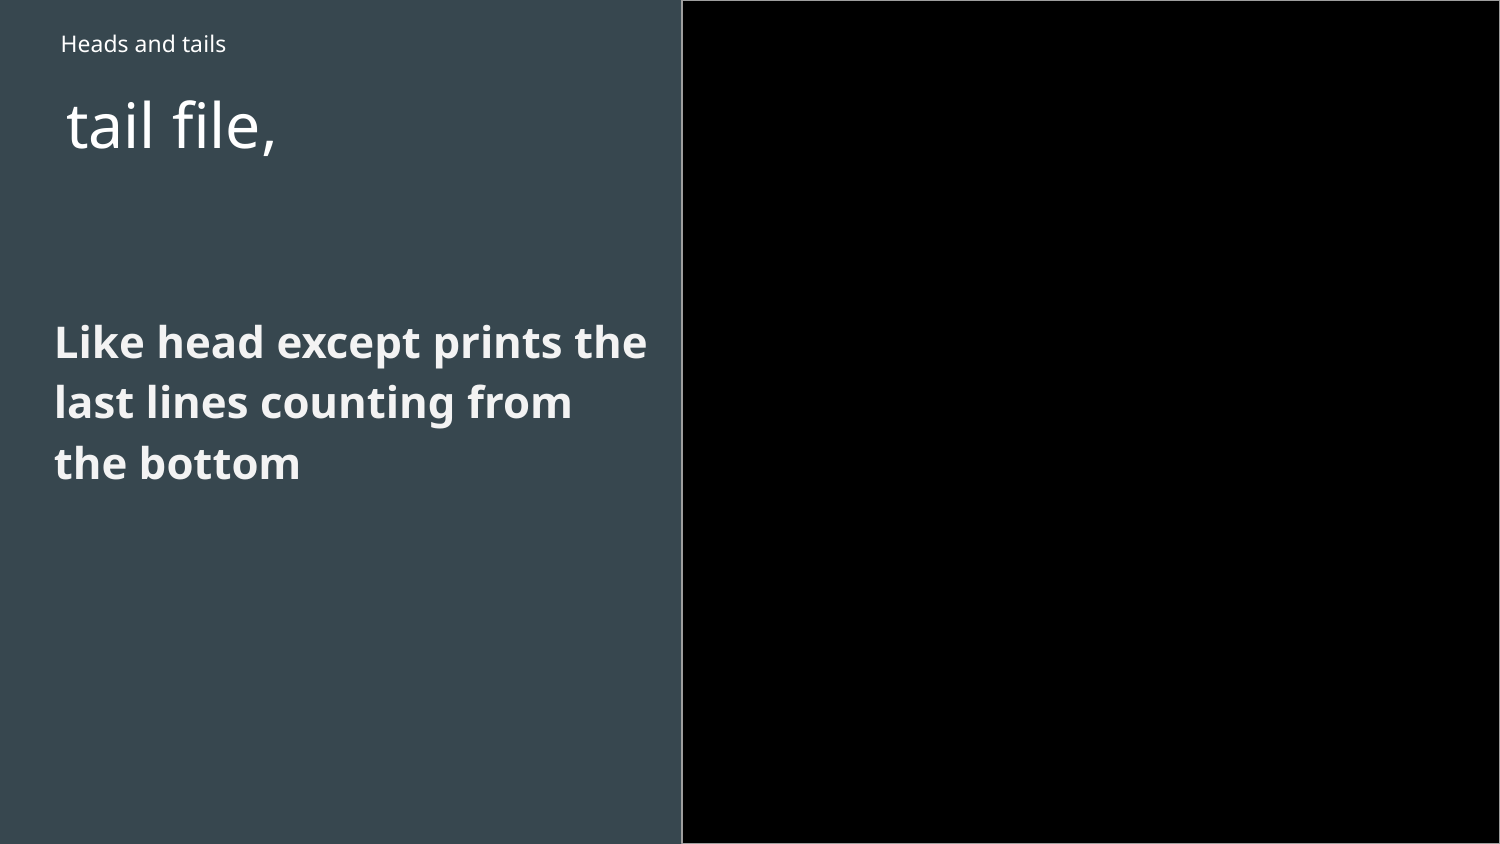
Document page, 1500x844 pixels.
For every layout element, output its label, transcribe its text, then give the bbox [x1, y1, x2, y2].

text_box [681, 0, 1500, 844]
list Like head except prints the last lines counting from the bottom [38, 291, 664, 831]
title Heads and tails [45, 14, 682, 65]
title tail file, [51, 70, 1449, 165]
